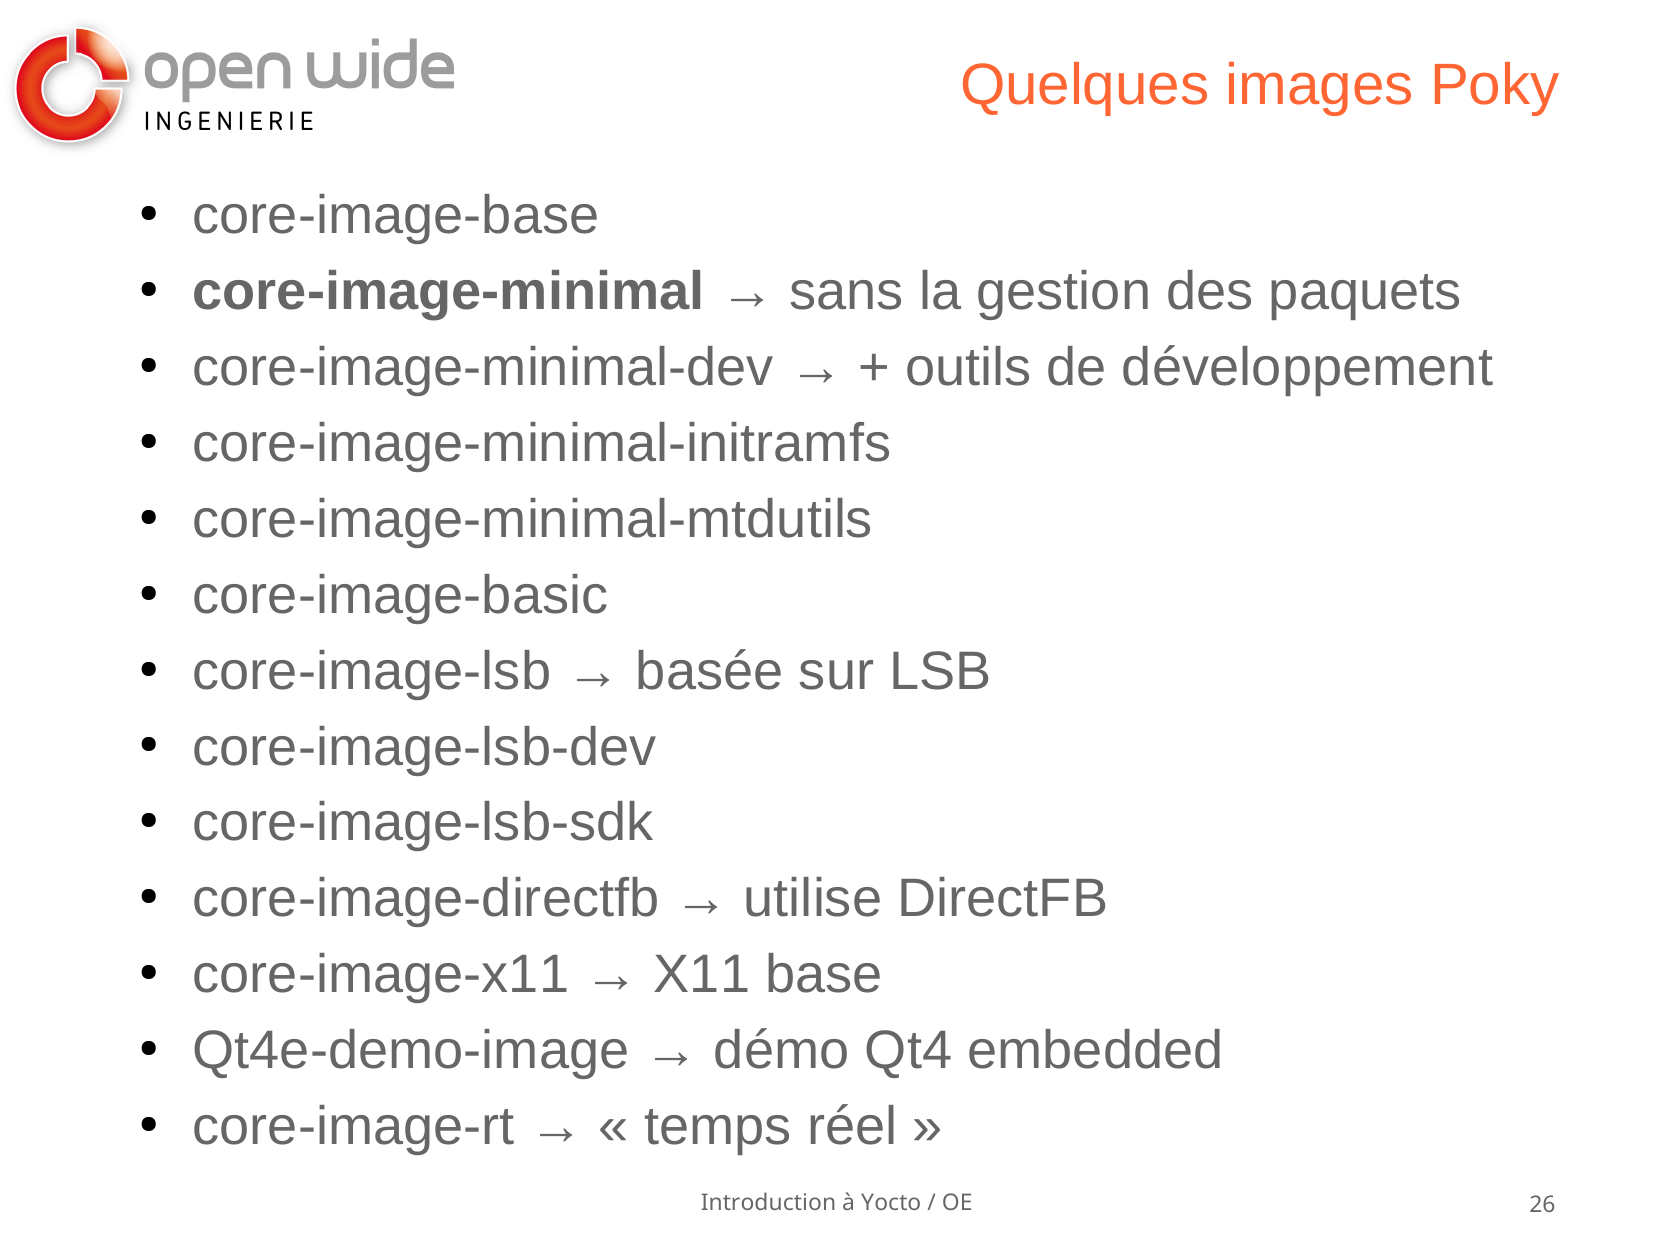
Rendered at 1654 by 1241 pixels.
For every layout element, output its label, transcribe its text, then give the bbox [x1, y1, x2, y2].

list core-image-base core-image-minimal → sans la gestion des paquets core-image-minimal-dev → + outils de développement core-image-minimal-initramfs core-image-minimal-mtdutils core-image-basic core-image-lsb → basée sur LSB core-image-lsb-dev core-image-lsb-sdk core-image-directfb → utilise DirectFB core-image-x11 → X11 base Qt4e-demo-image → démo Qt4 embedded core-image-rt → « temps réel » [121, 184, 1534, 1160]
picture [0, 0, 454, 161]
title Quelques images Poky [602, 12, 1561, 157]
